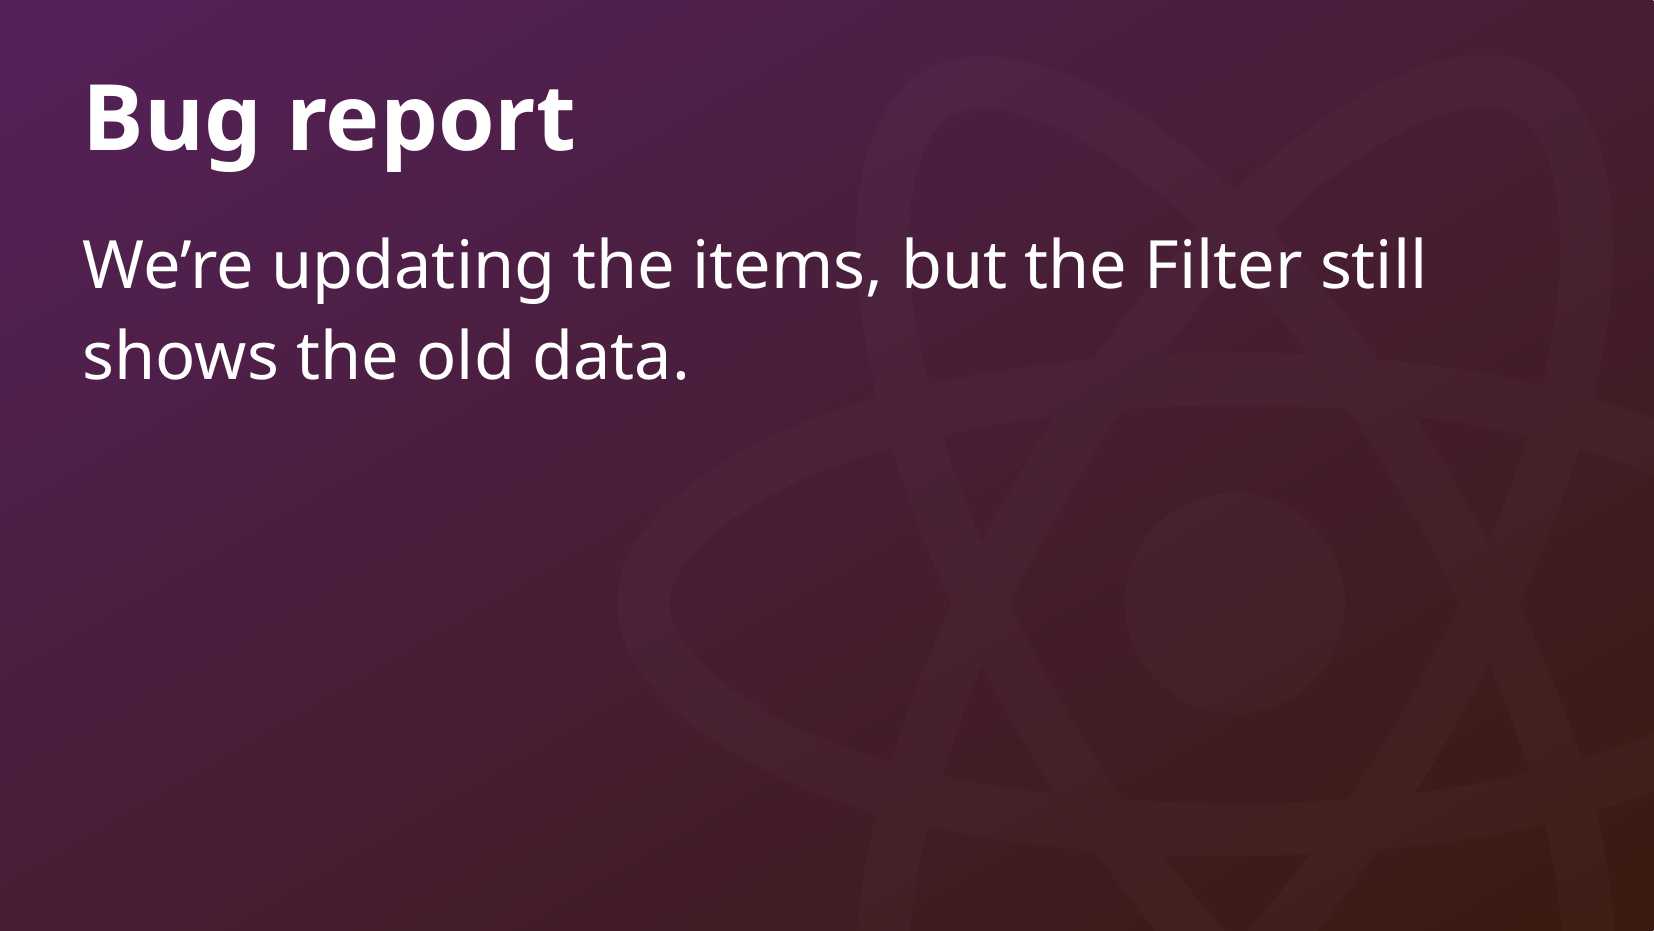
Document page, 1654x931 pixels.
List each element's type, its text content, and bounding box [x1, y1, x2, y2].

title Bug report [82, 37, 1571, 193]
list We’re updating the items, but the Filter still shows the old data. [82, 217, 1571, 758]
